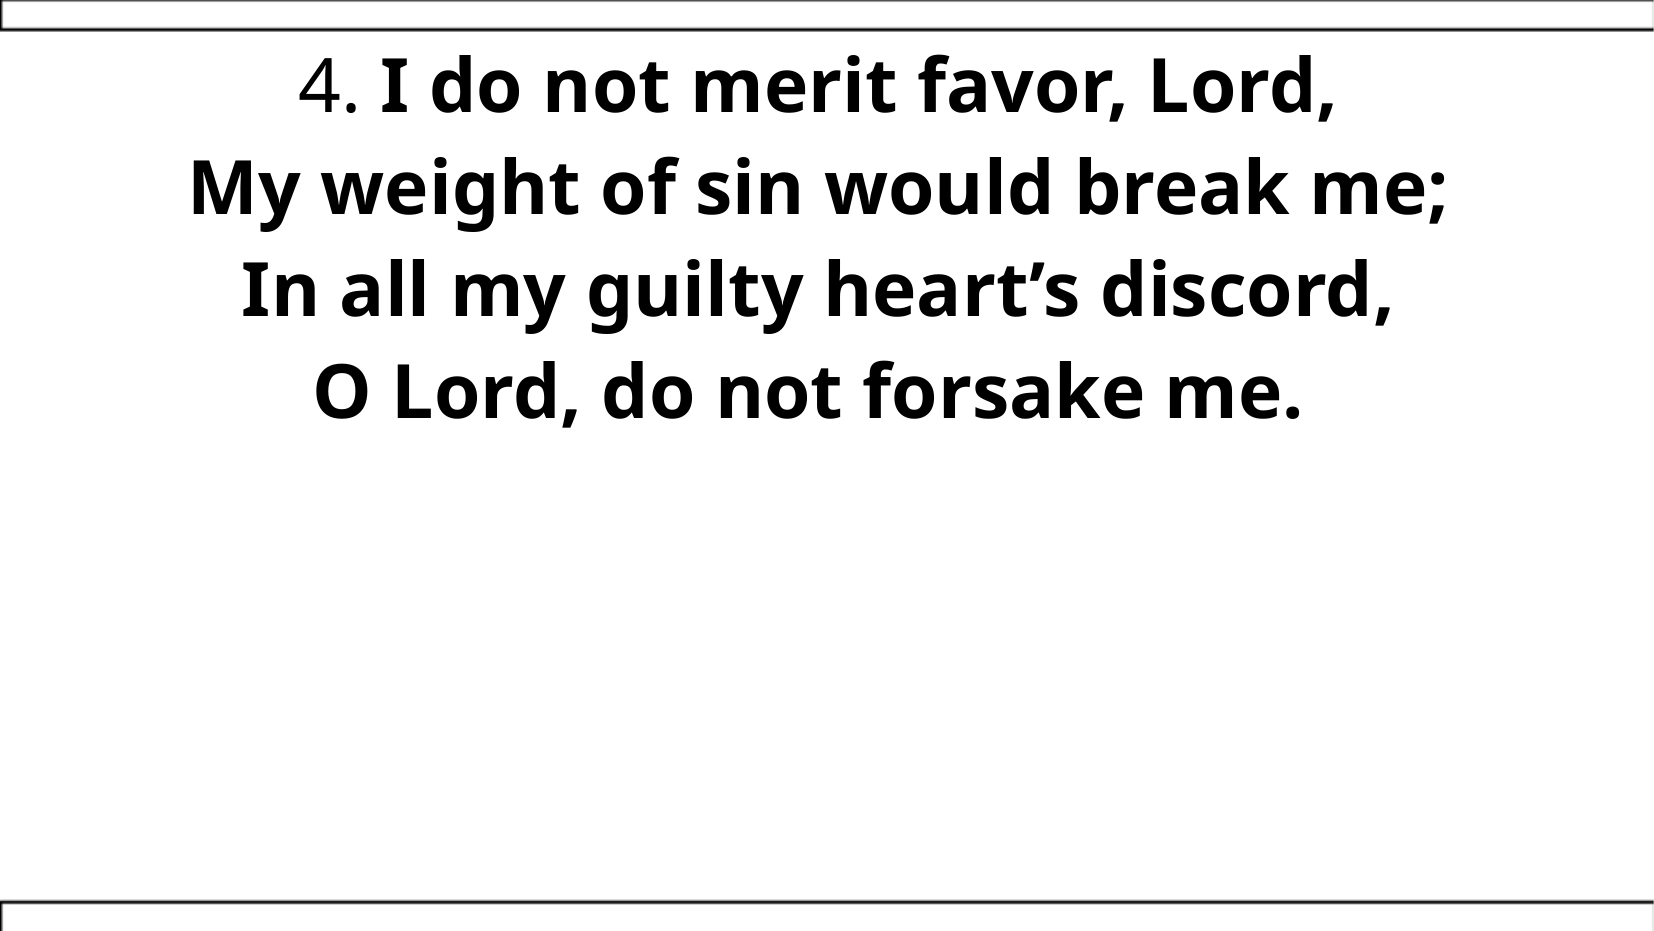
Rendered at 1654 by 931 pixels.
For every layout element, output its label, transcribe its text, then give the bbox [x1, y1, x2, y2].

text_box 4. I do not merit favor, Lord, My weight of sin would break me; In all my guilty heart’s discord, O Lord, do not forsake me. [91, 24, 1547, 439]
picture [0, 0, 1654, 931]
